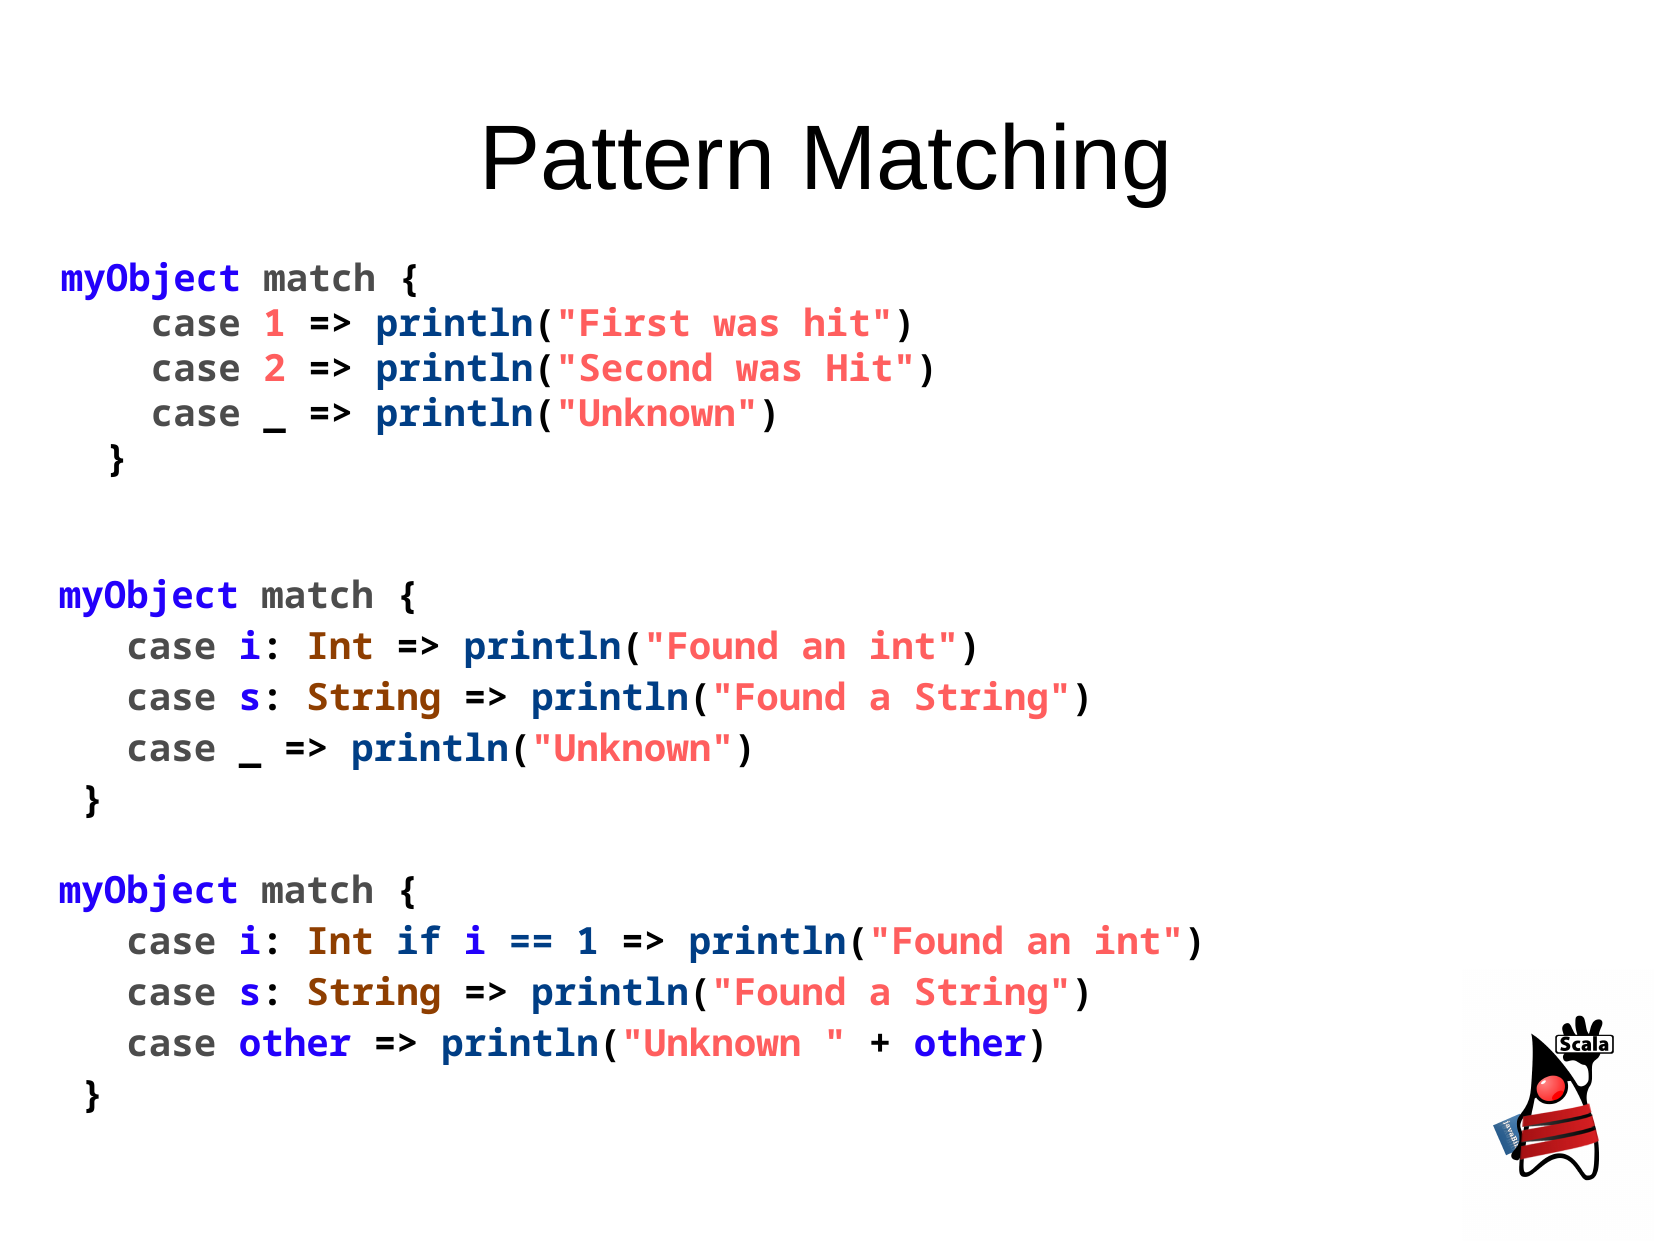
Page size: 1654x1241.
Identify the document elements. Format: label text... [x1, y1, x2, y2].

text_box myObject match { case i: Int => println("Found an int") case s: String => println("Found a String") case _ => println("Unknown") } [21, 560, 1589, 835]
text_box myObject match { case i: Int if i == 1 => println("Found an int") case s: String => println("Found a String") case other => println("Unknown " + other) } [21, 856, 1589, 1081]
text_box Pattern Matching [82, 56, 1571, 250]
text_box myObject match { case 1 => println("First was hit") case 2 => println("Second was Hit") case _ => println("Unknown") } [46, 247, 1239, 487]
